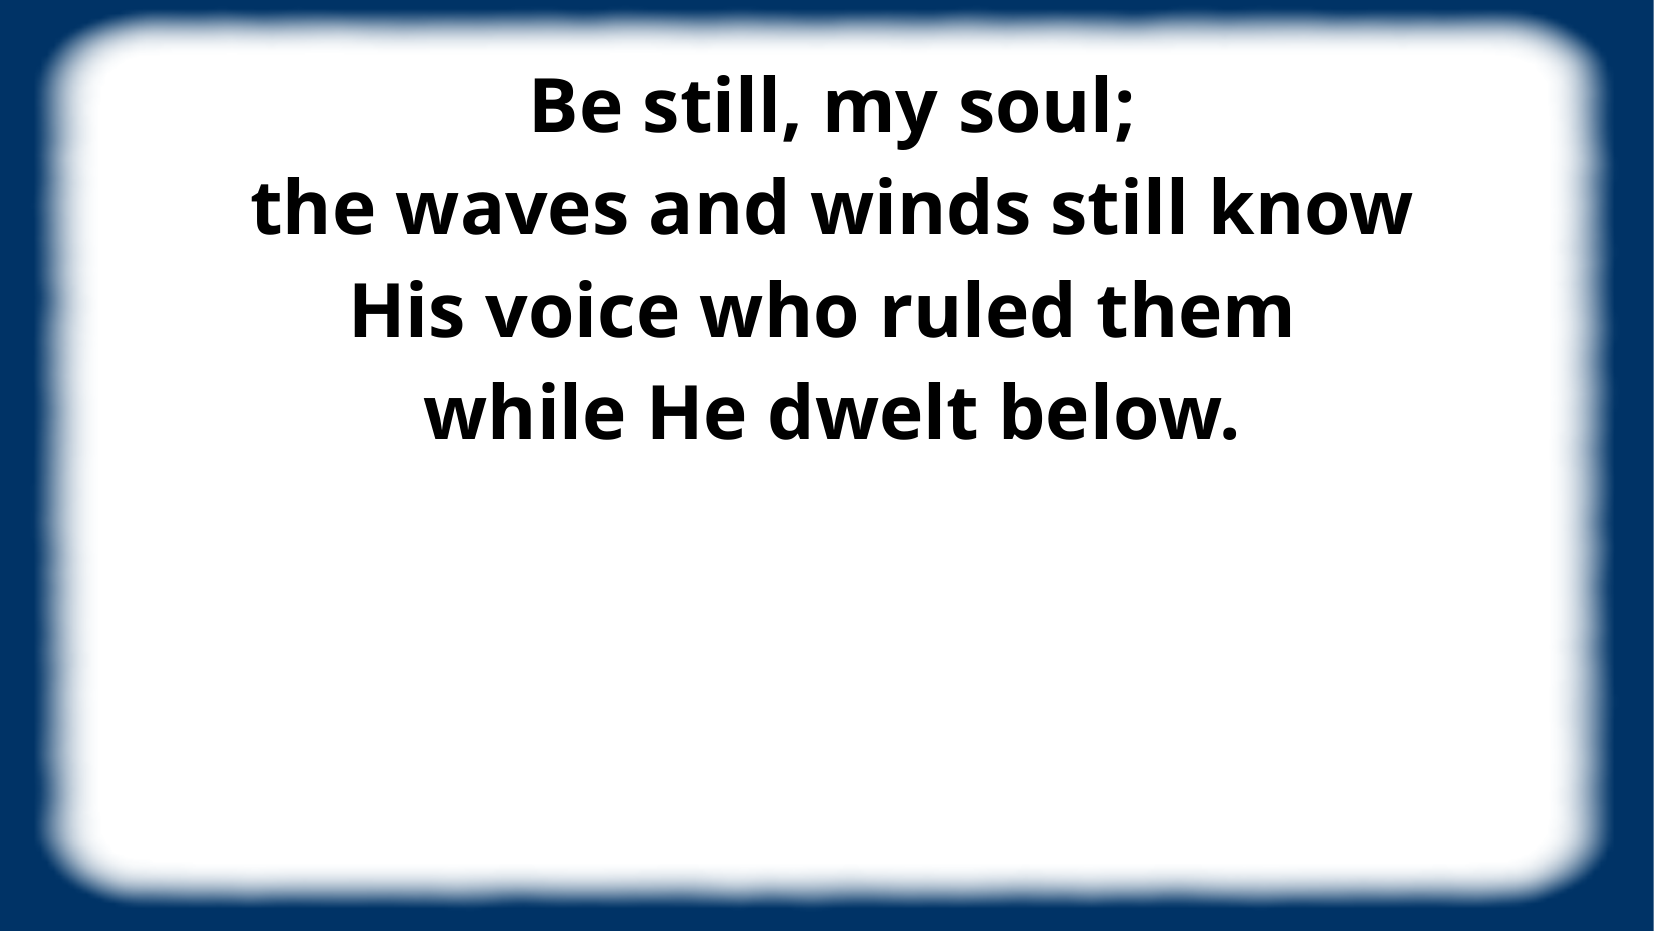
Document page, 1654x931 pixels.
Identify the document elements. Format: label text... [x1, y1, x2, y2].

text_box Be still, my soul; the waves and winds still know His voice who ruled them while He dwelt below. [105, 45, 1561, 481]
picture [0, 0, 1654, 931]
